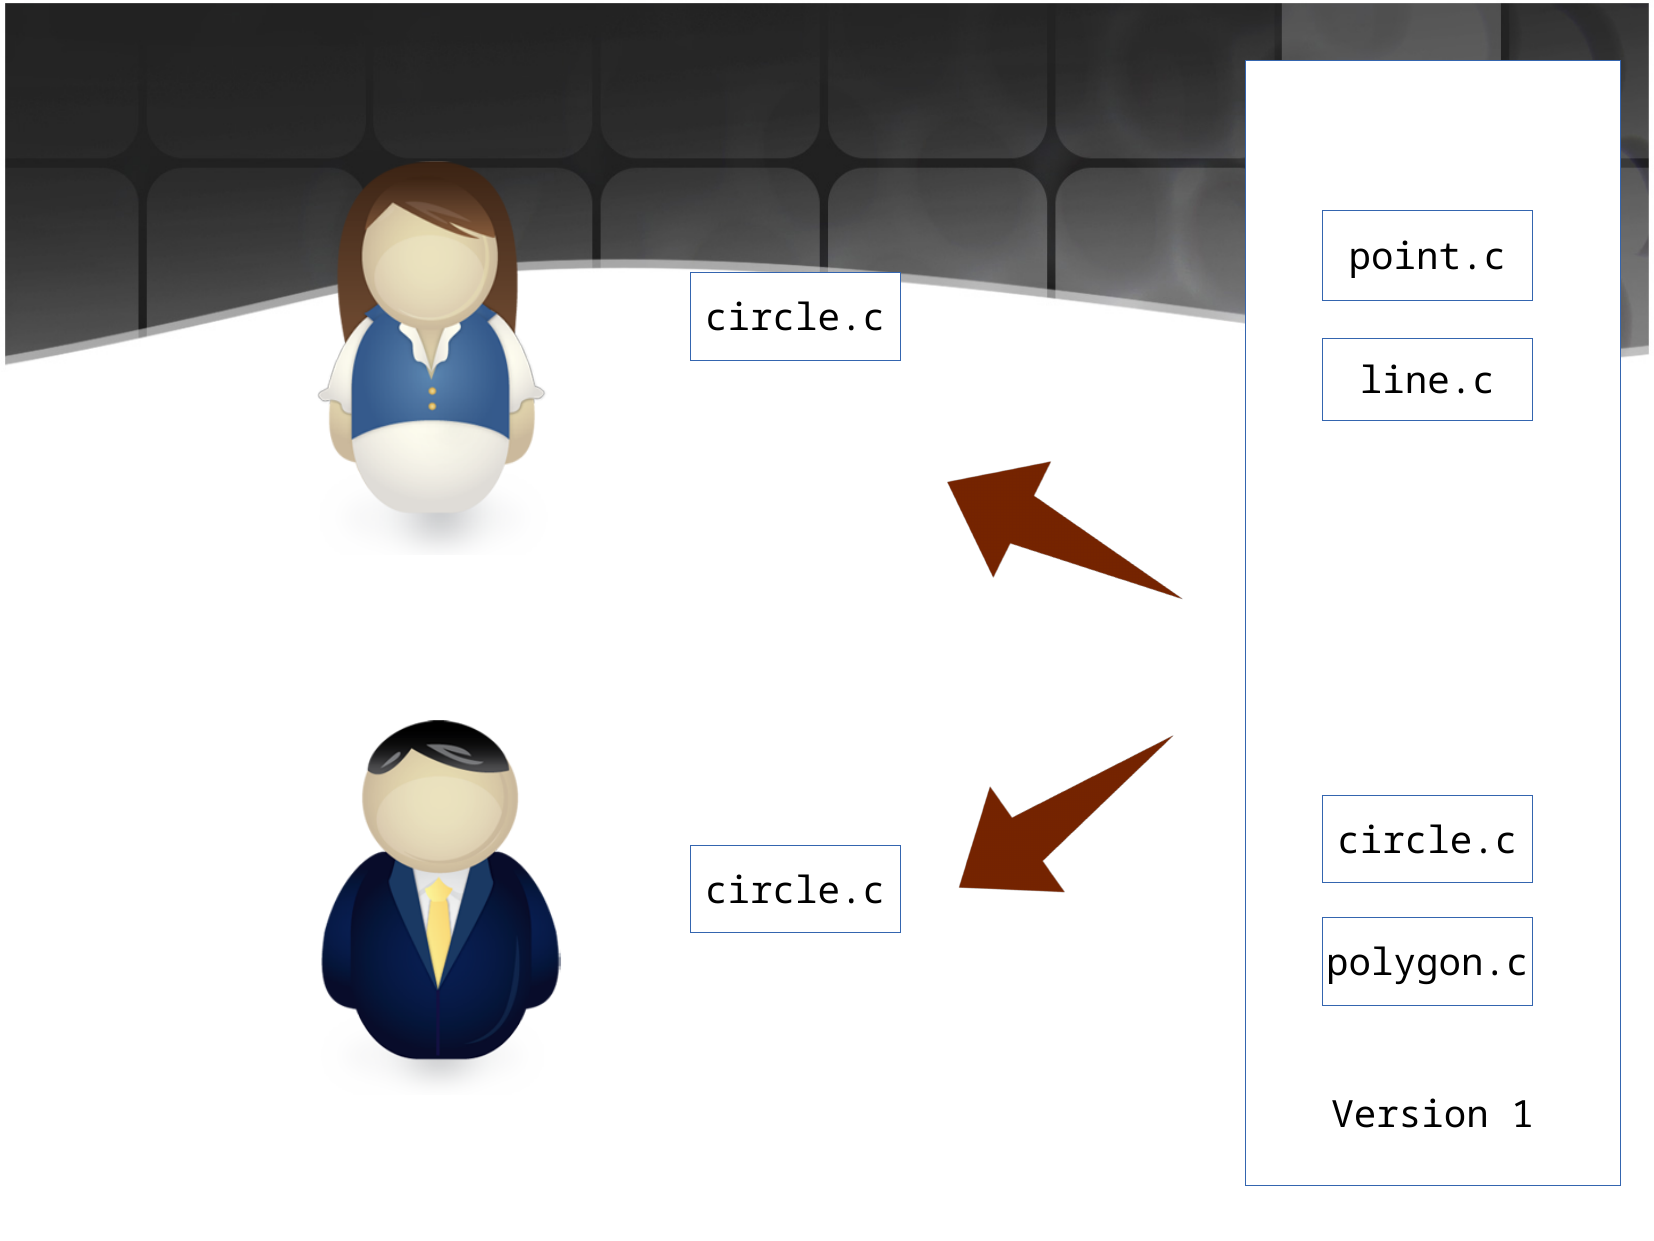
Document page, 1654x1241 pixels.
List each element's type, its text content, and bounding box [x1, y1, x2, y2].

text_box point.c [1322, 210, 1533, 301]
text_box line.c [1322, 338, 1533, 421]
text_box circle.c [1322, 795, 1533, 883]
text_box [1245, 60, 1621, 1186]
text_box polygon.c [1322, 917, 1533, 1006]
text_box Version 1 [1275, 1080, 1591, 1139]
text_box circle.c [690, 845, 901, 933]
picture [0, 0, 1654, 1241]
text_box circle.c [690, 272, 901, 361]
